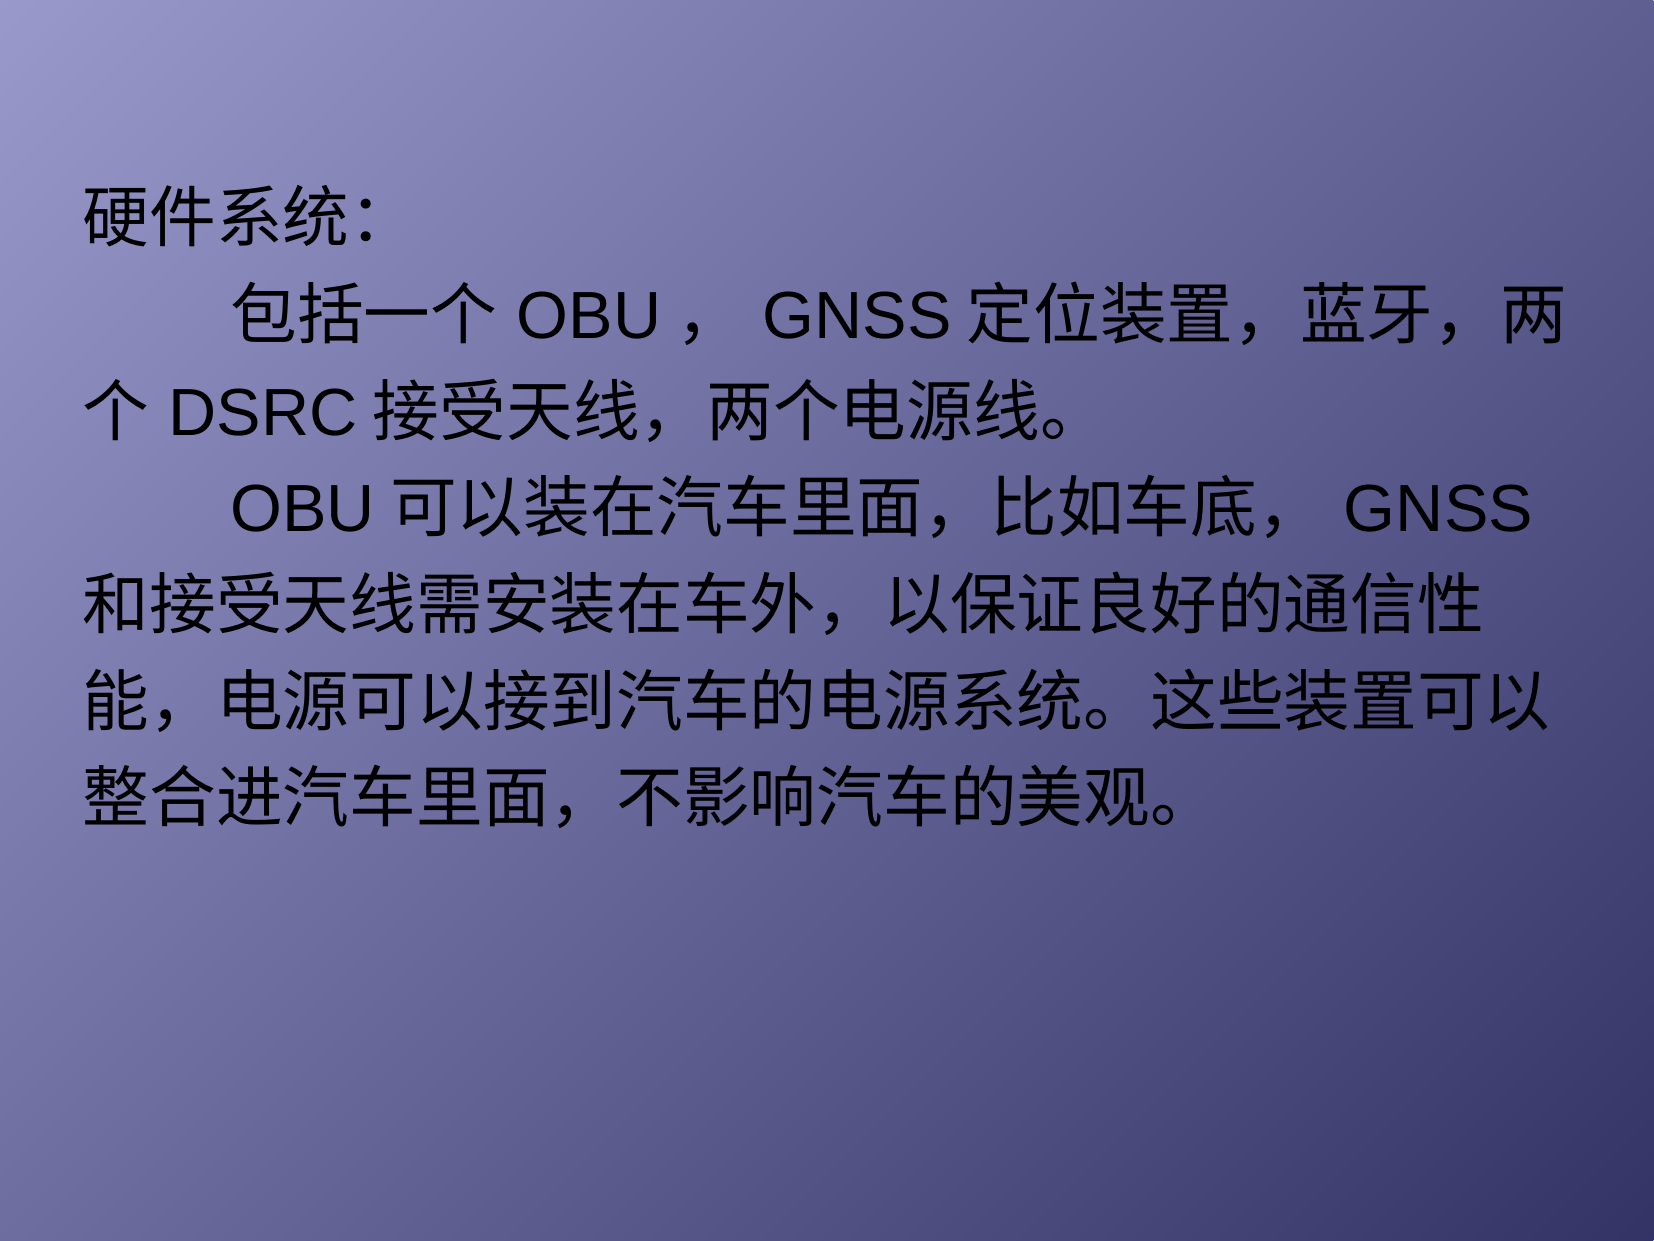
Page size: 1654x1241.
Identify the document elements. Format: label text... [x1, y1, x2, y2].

subtitle 硬件系统： 包括一个OBU，GNSS定位装置，蓝牙，两个DSRC接受天线，两个电源线。 OBU可以装在汽车里面，比如车底，GNSS和接受天线需安装在车外，以保证良好的通信性能，电源可以接到汽车的电源系统。这些装置可以整合进汽车里面，不影响汽车的美观。 [82, 142, 1571, 863]
